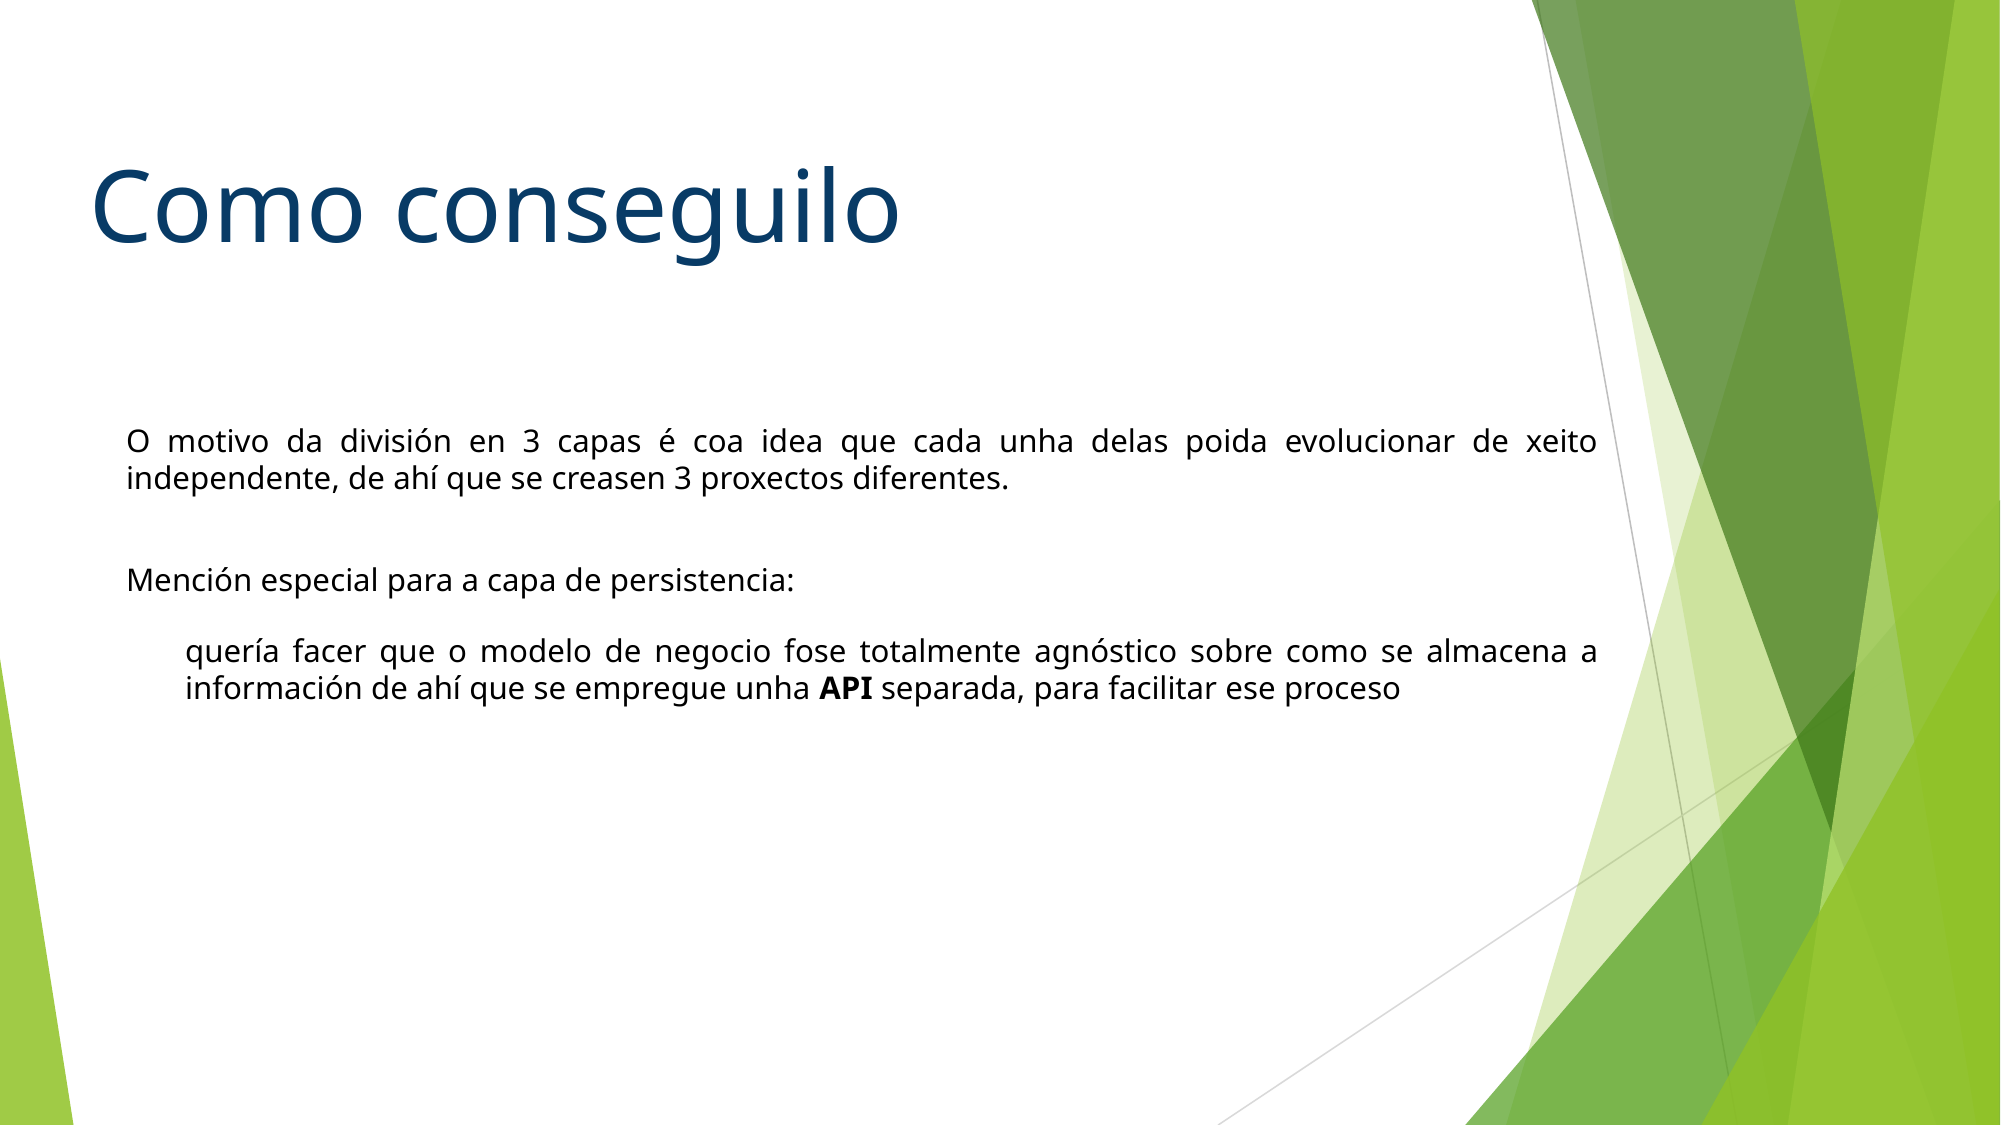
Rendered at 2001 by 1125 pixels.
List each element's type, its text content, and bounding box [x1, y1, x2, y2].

title Como conseguilo [89, 94, 1501, 312]
subtitle O motivo da división en 3 capas é coa idea que cada unha delas poida evolucionar de xeito independente, de ahí que se creasen 3 proxectos diferentes. Mención especial para a capa de persistencia: quería facer que o modelo de negocio fose totalmente agnóstico sobre como se almacena a información de ahí que se empregue unha API separada, para facilitar ese proceso [111, 280, 1616, 1075]
